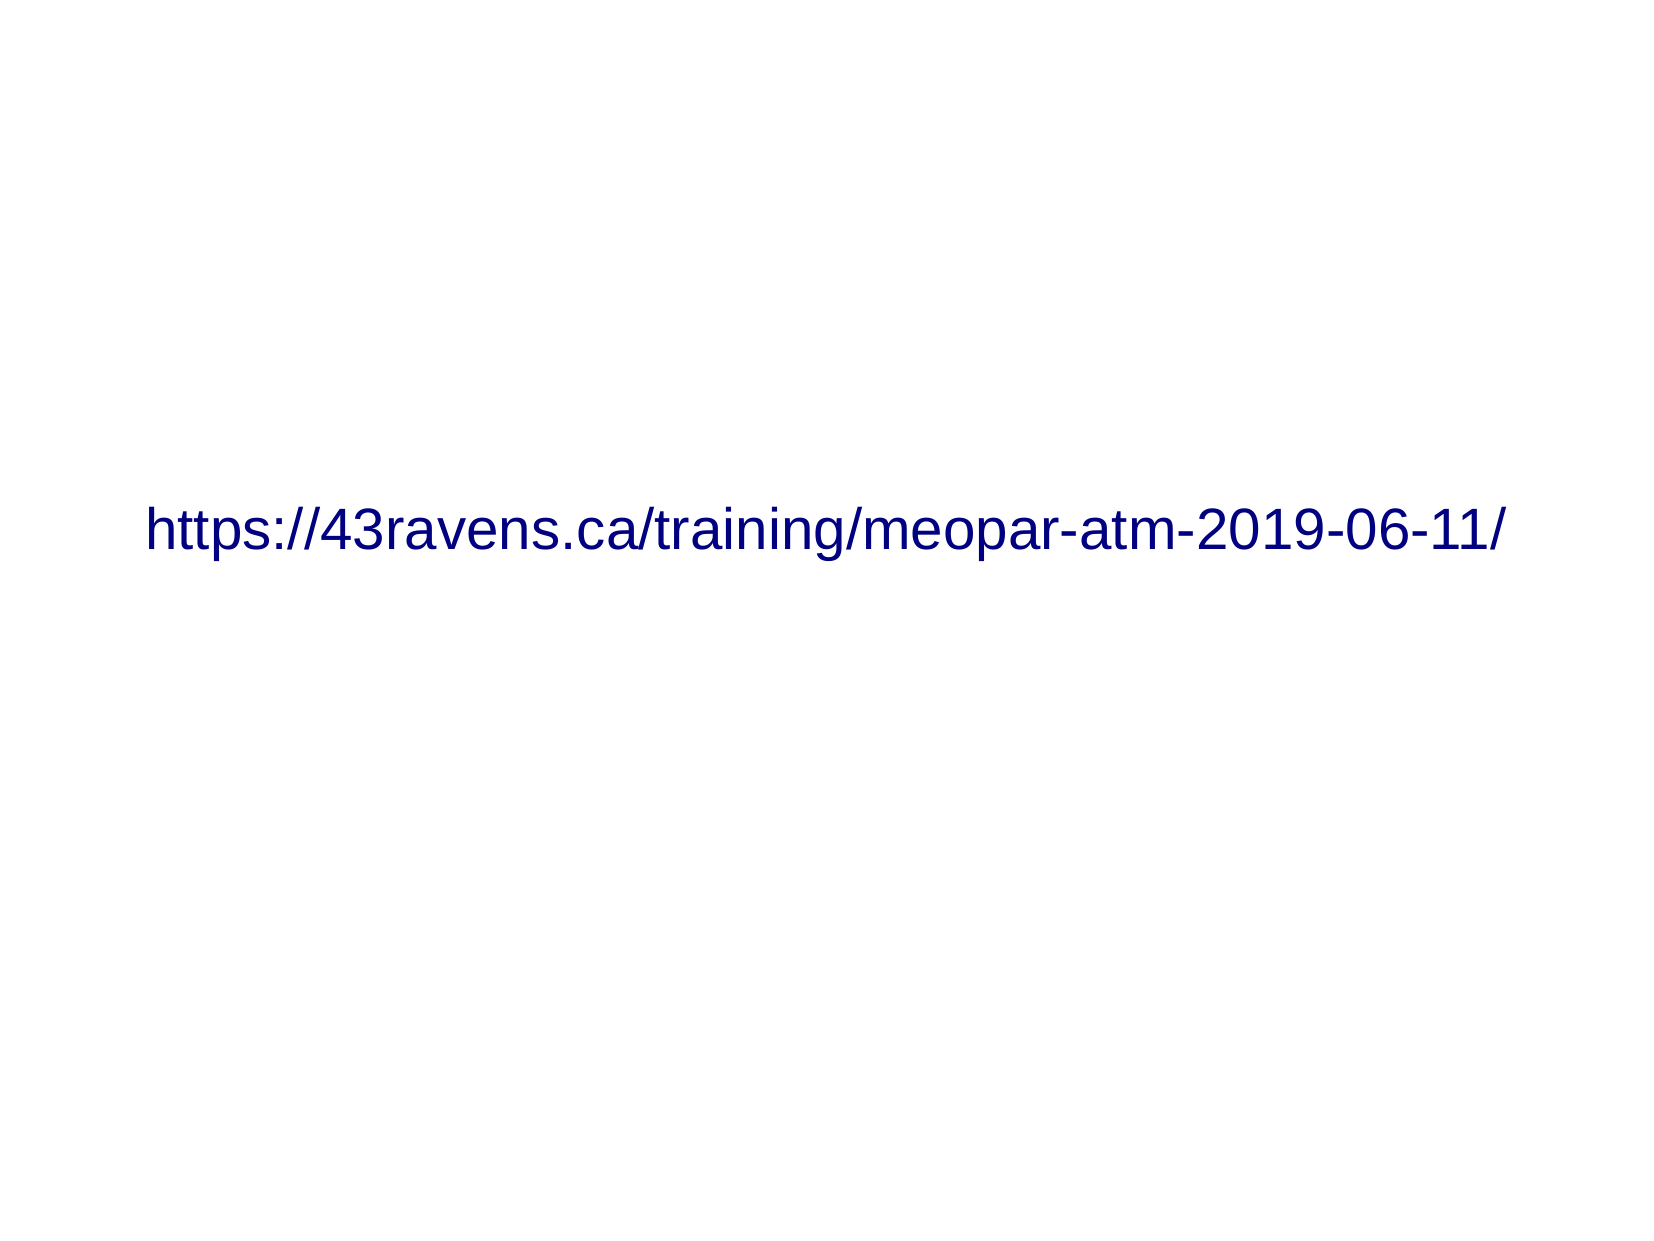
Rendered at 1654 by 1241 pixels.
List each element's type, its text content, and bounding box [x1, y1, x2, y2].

subtitle https://43ravens.ca/training/meopar-atm-2019-06-11/ [82, 49, 1571, 1010]
